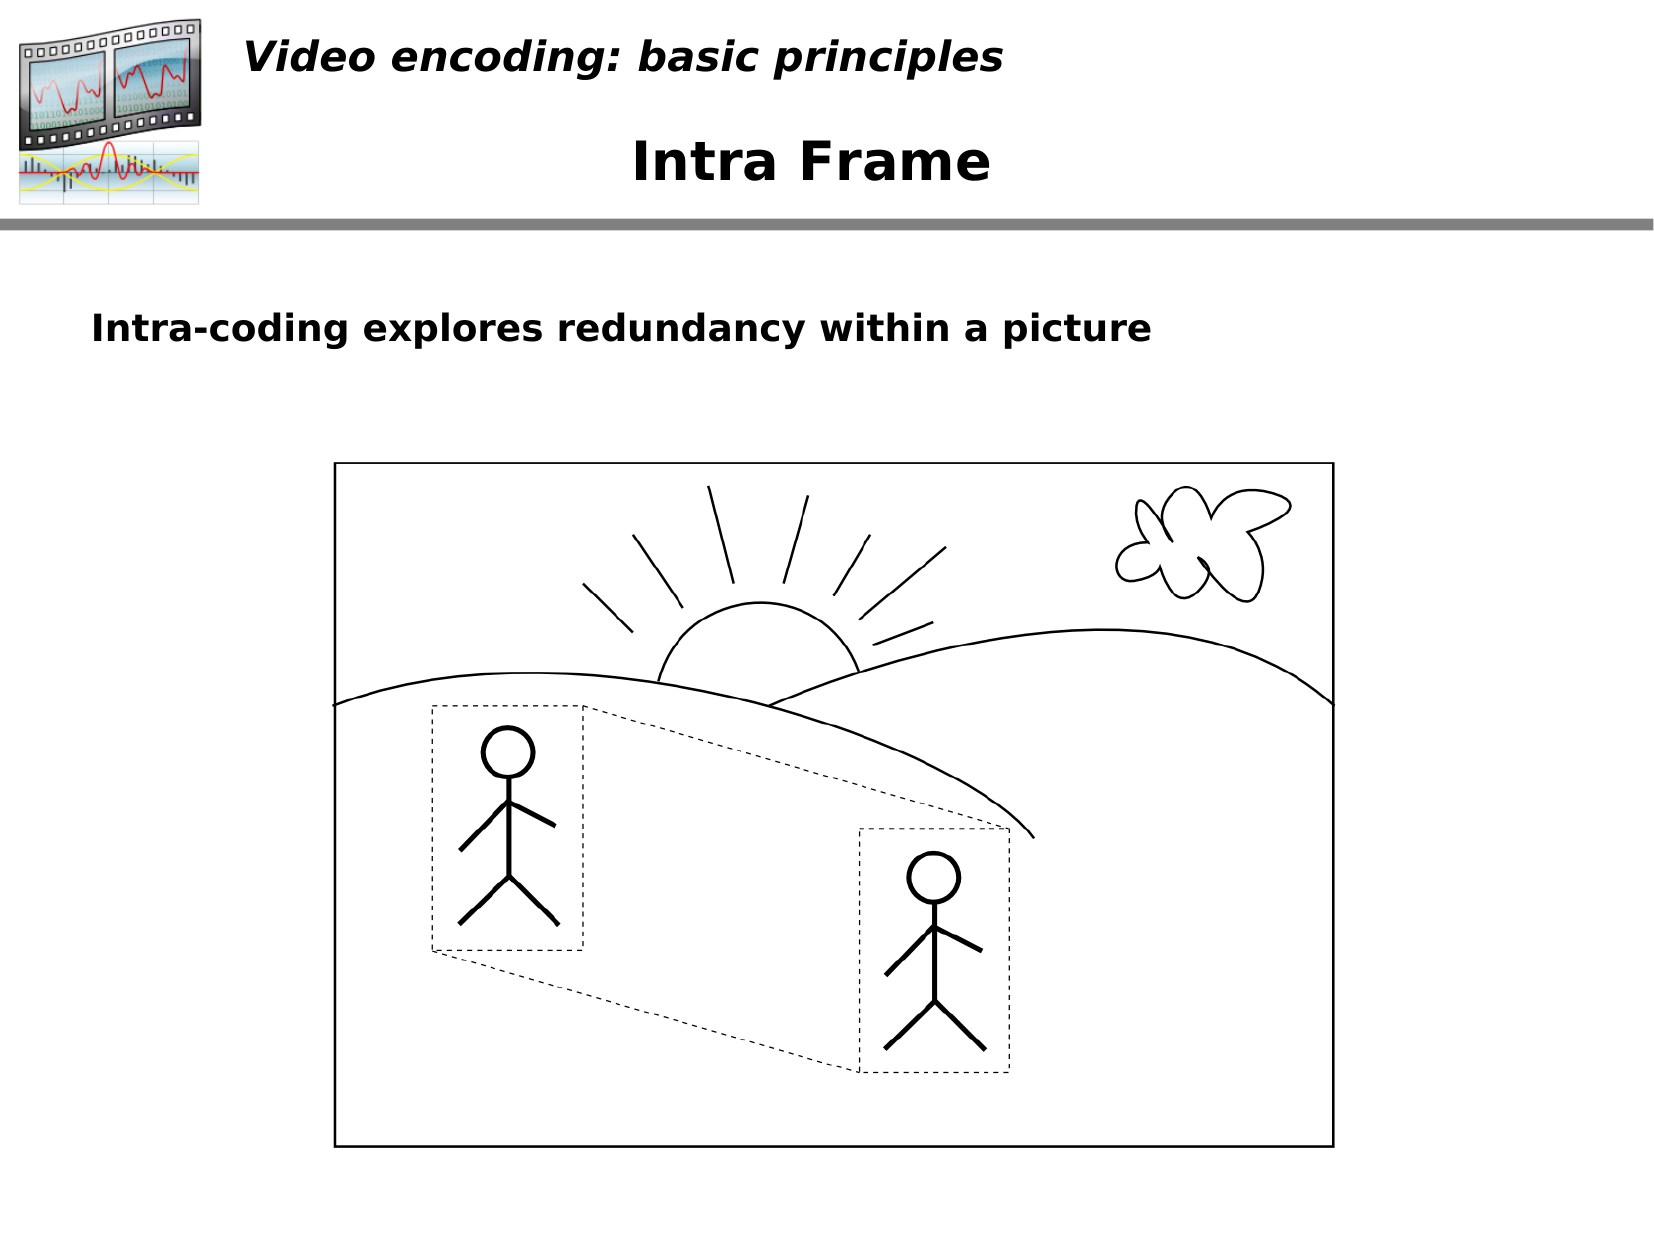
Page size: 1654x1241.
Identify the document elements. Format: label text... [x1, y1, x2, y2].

text_box Intra-coding explores redundancy within a picture [76, 299, 1169, 359]
picture [0, 2, 225, 218]
picture [307, 436, 1359, 1172]
text_box [0, 218, 1654, 231]
text_box Intra Frame [616, 122, 1008, 201]
text_box Video encoding: basic principles [228, 25, 1020, 89]
